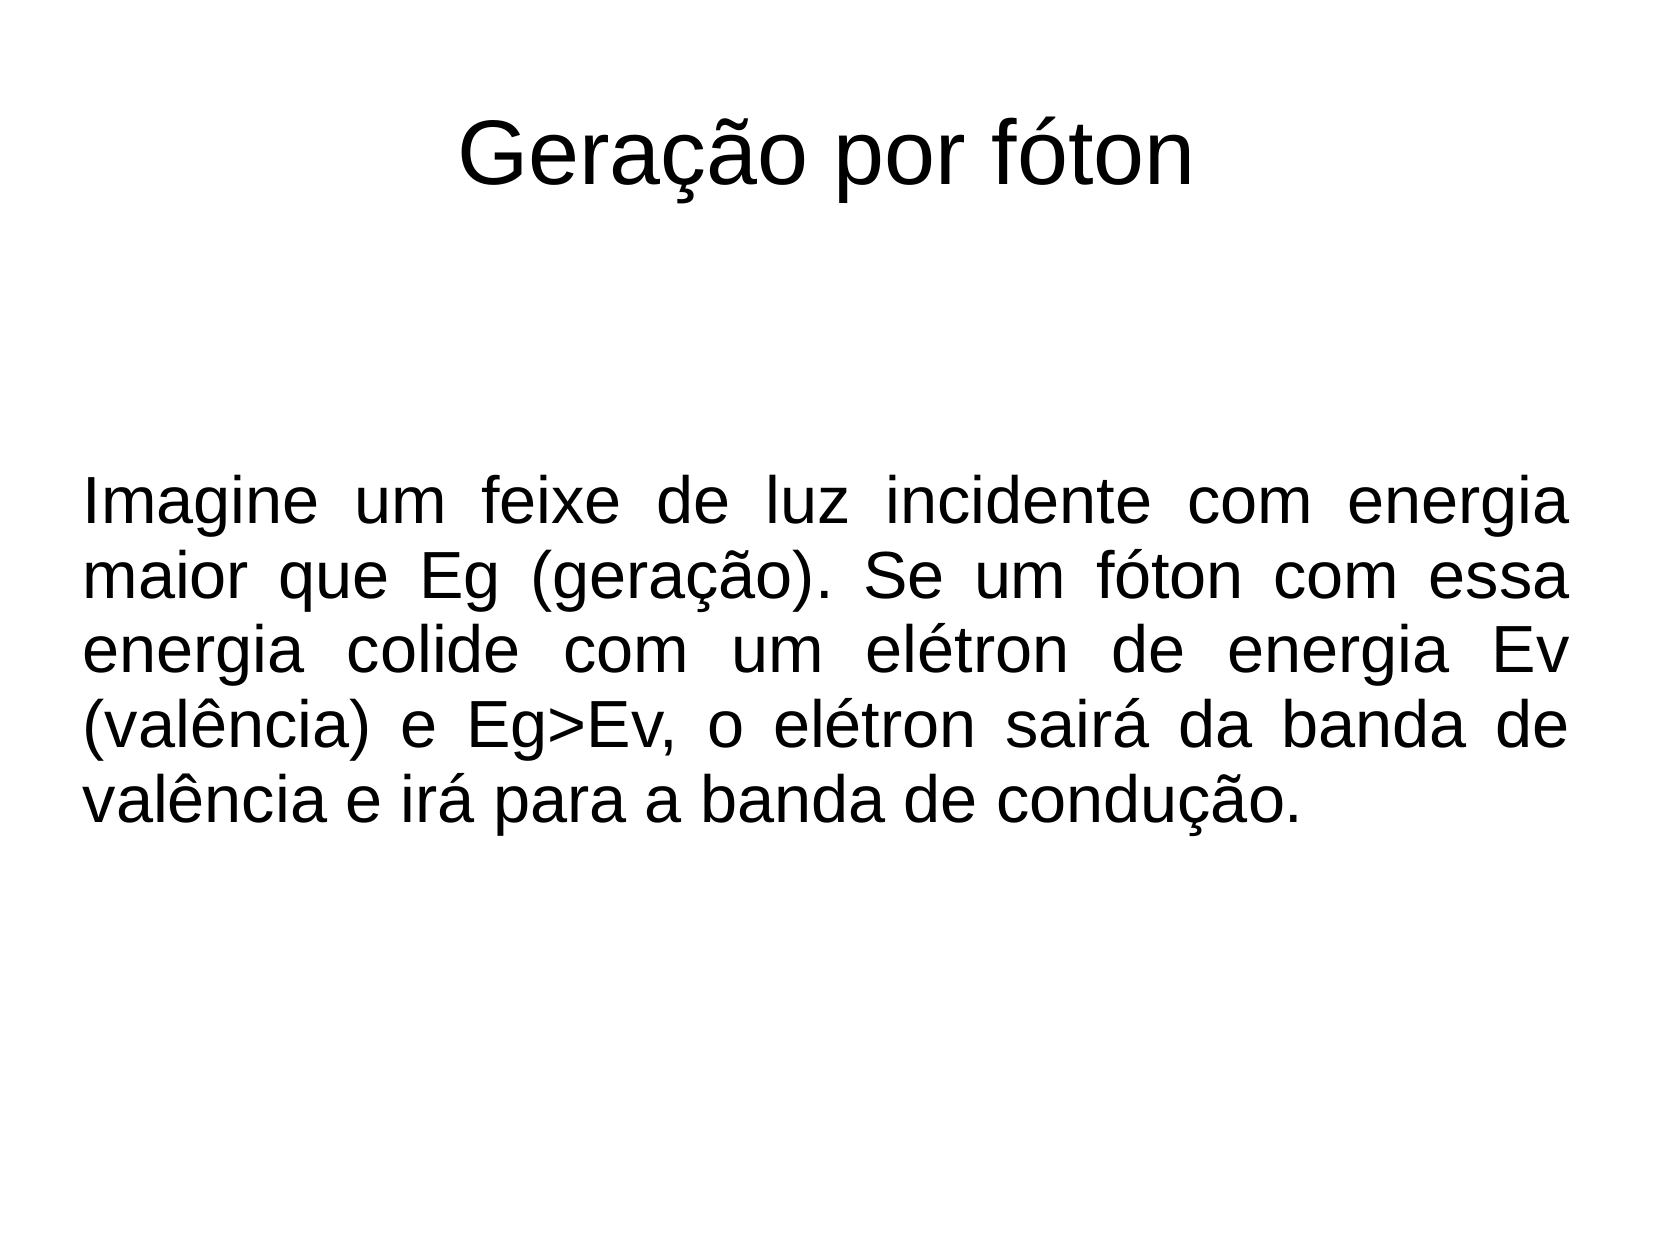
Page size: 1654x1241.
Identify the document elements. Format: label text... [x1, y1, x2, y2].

subtitle Imagine um feixe de luz incidente com energia maior que Eg (geração). Se um fóton com essa energia colide com um elétron de energia Ev (valência) e Eg>Ev, o elétron sairá da banda de valência e irá para a banda de condução. [82, 290, 1571, 1010]
title Geração por fóton [82, 49, 1571, 257]
